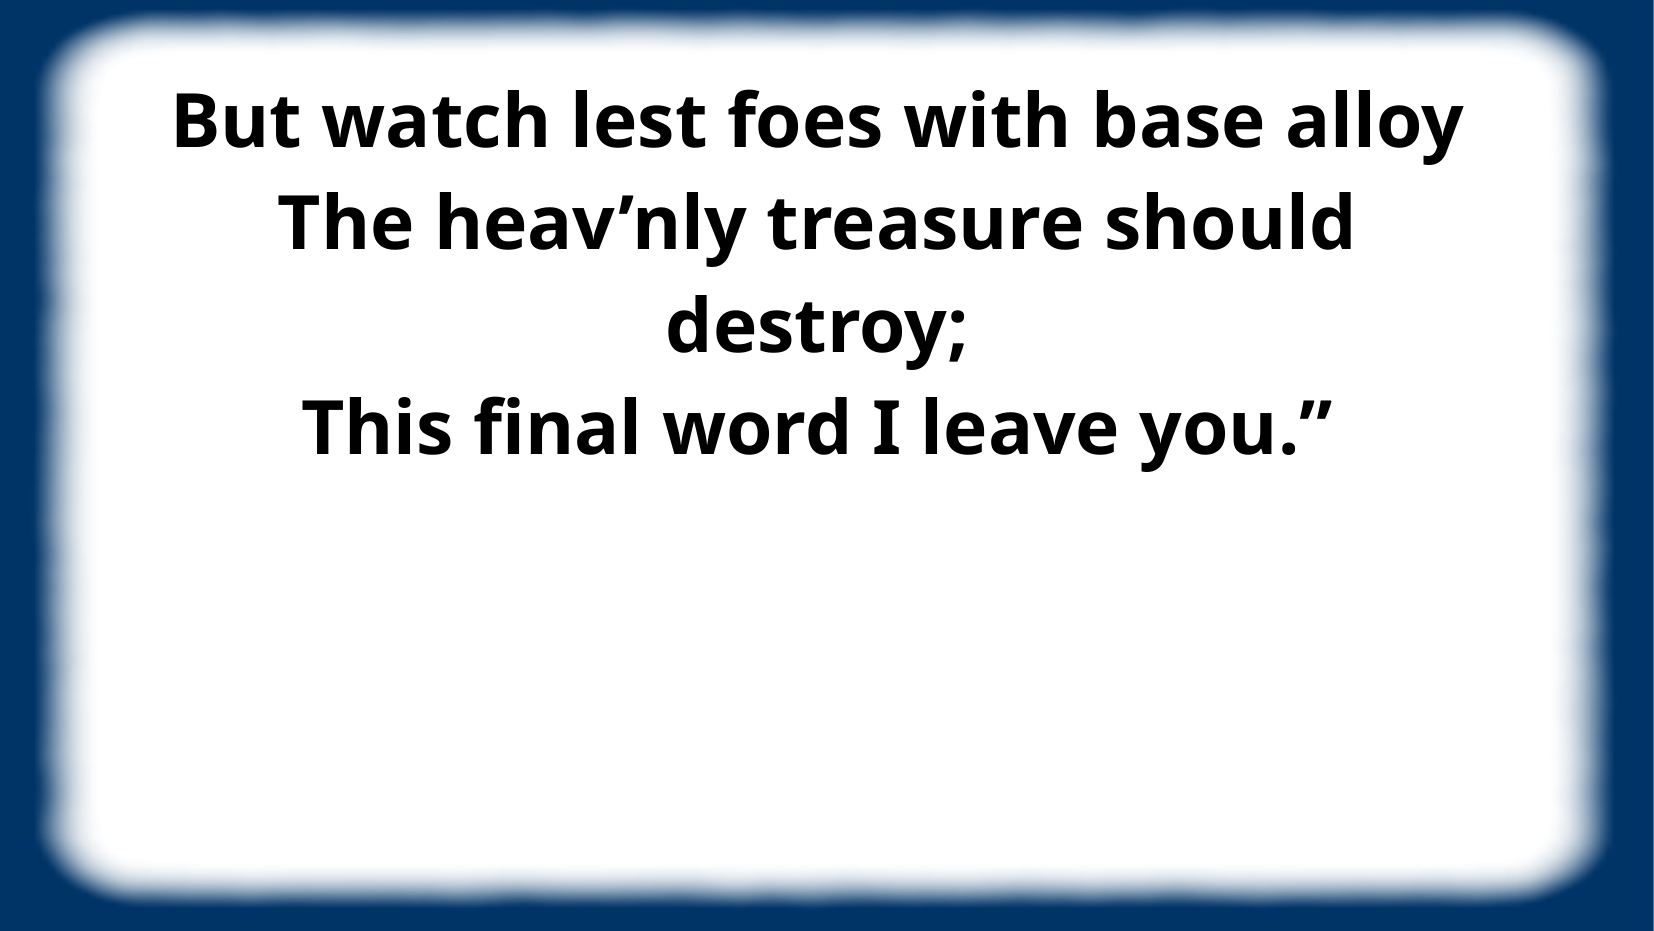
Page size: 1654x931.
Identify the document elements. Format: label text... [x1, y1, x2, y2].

text_box But watch lest foes with base alloy The heav’nly treasure should destroy; This final word I leave you.” [105, 60, 1531, 375]
picture [0, 0, 1654, 931]
